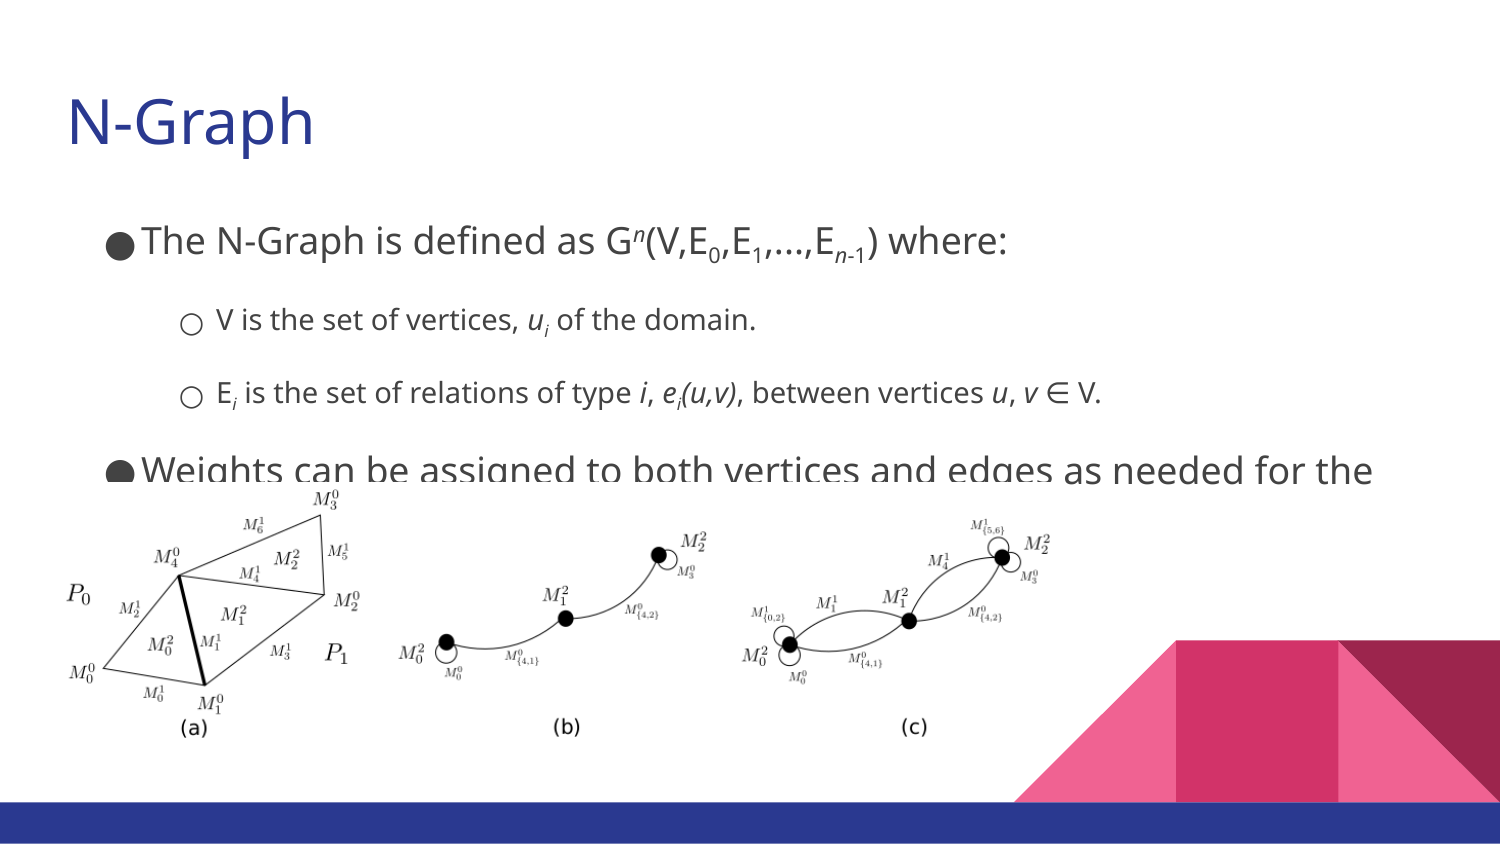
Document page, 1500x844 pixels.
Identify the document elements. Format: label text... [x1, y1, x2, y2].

title N-Graph [51, 67, 1449, 167]
list The N-Graph is defined as Gn(V,E0,E1,...,En-1) where: V is the set of vertices, ui of the domain. Ei is the set of relations of type i, ei(u,v), between vertices u, v ∈ V. Weights can be assigned to both vertices and edges as needed for the application specific goals. [51, 201, 1449, 750]
picture [38, 482, 1059, 739]
